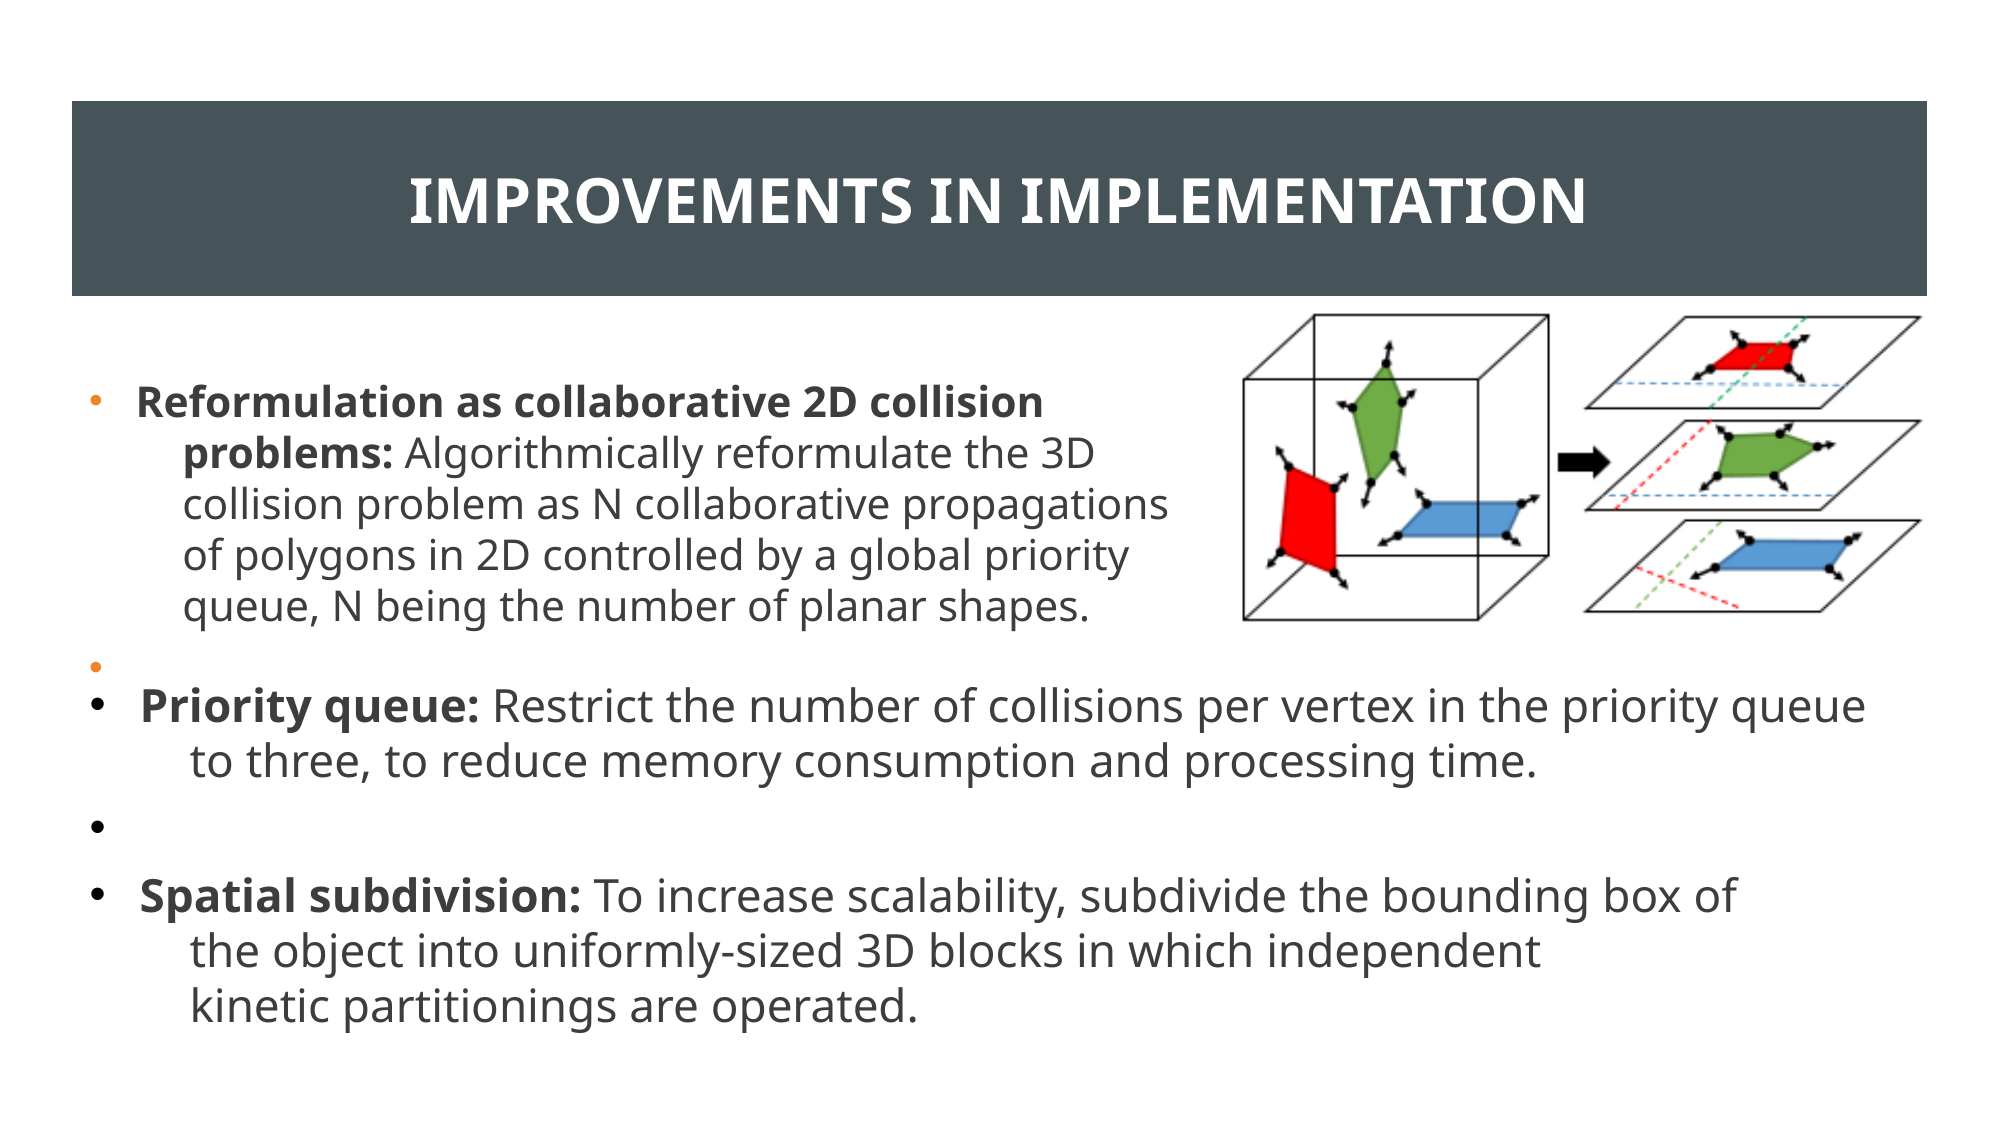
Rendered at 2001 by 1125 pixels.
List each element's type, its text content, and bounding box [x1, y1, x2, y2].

list Reformulation as collaborative 2D collision problems: Algorithmically reformulate the 3D collision problem as N collaborative propagations of polygons in 2D controlled by a global priority queue, N being the number of planar shapes. [74, 367, 1219, 668]
text_box Priority queue: Restrict the number of collisions per vertex in the priority queue to three, to reduce memory consumption and processing time. Spatial subdivision: To increase scalability, subdivide the bounding box of the object into uniformly-sized 3D blocks in which independent kinetic partitionings are operated. [74, 668, 1888, 1065]
picture [1239, 302, 1938, 634]
title IMPROVEMENTS IN IMPLEMENTATION [95, 115, 1905, 282]
